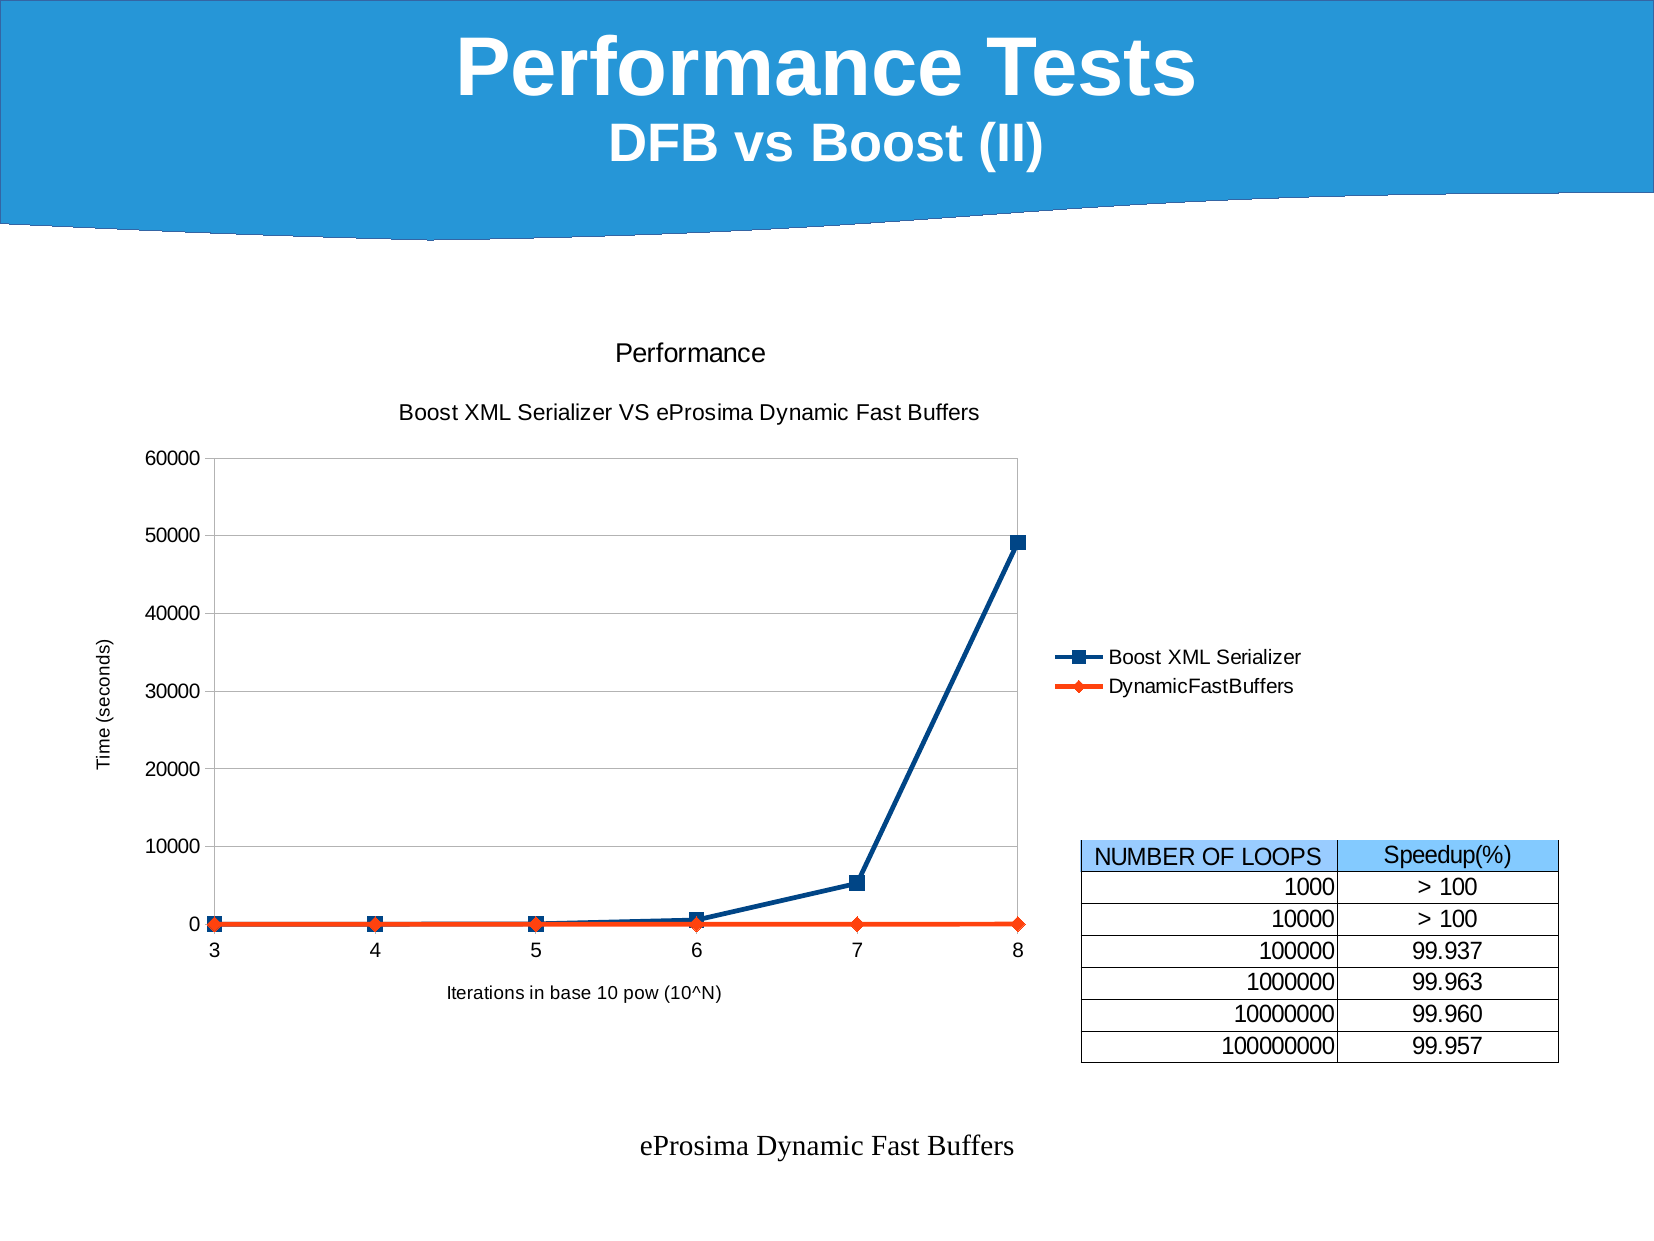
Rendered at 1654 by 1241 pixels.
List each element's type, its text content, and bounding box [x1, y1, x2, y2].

text_box Performance Tests DFB vs Boost (II) [0, 0, 1654, 241]
picture [1080, 840, 1561, 1066]
chart [60, 308, 1321, 1036]
